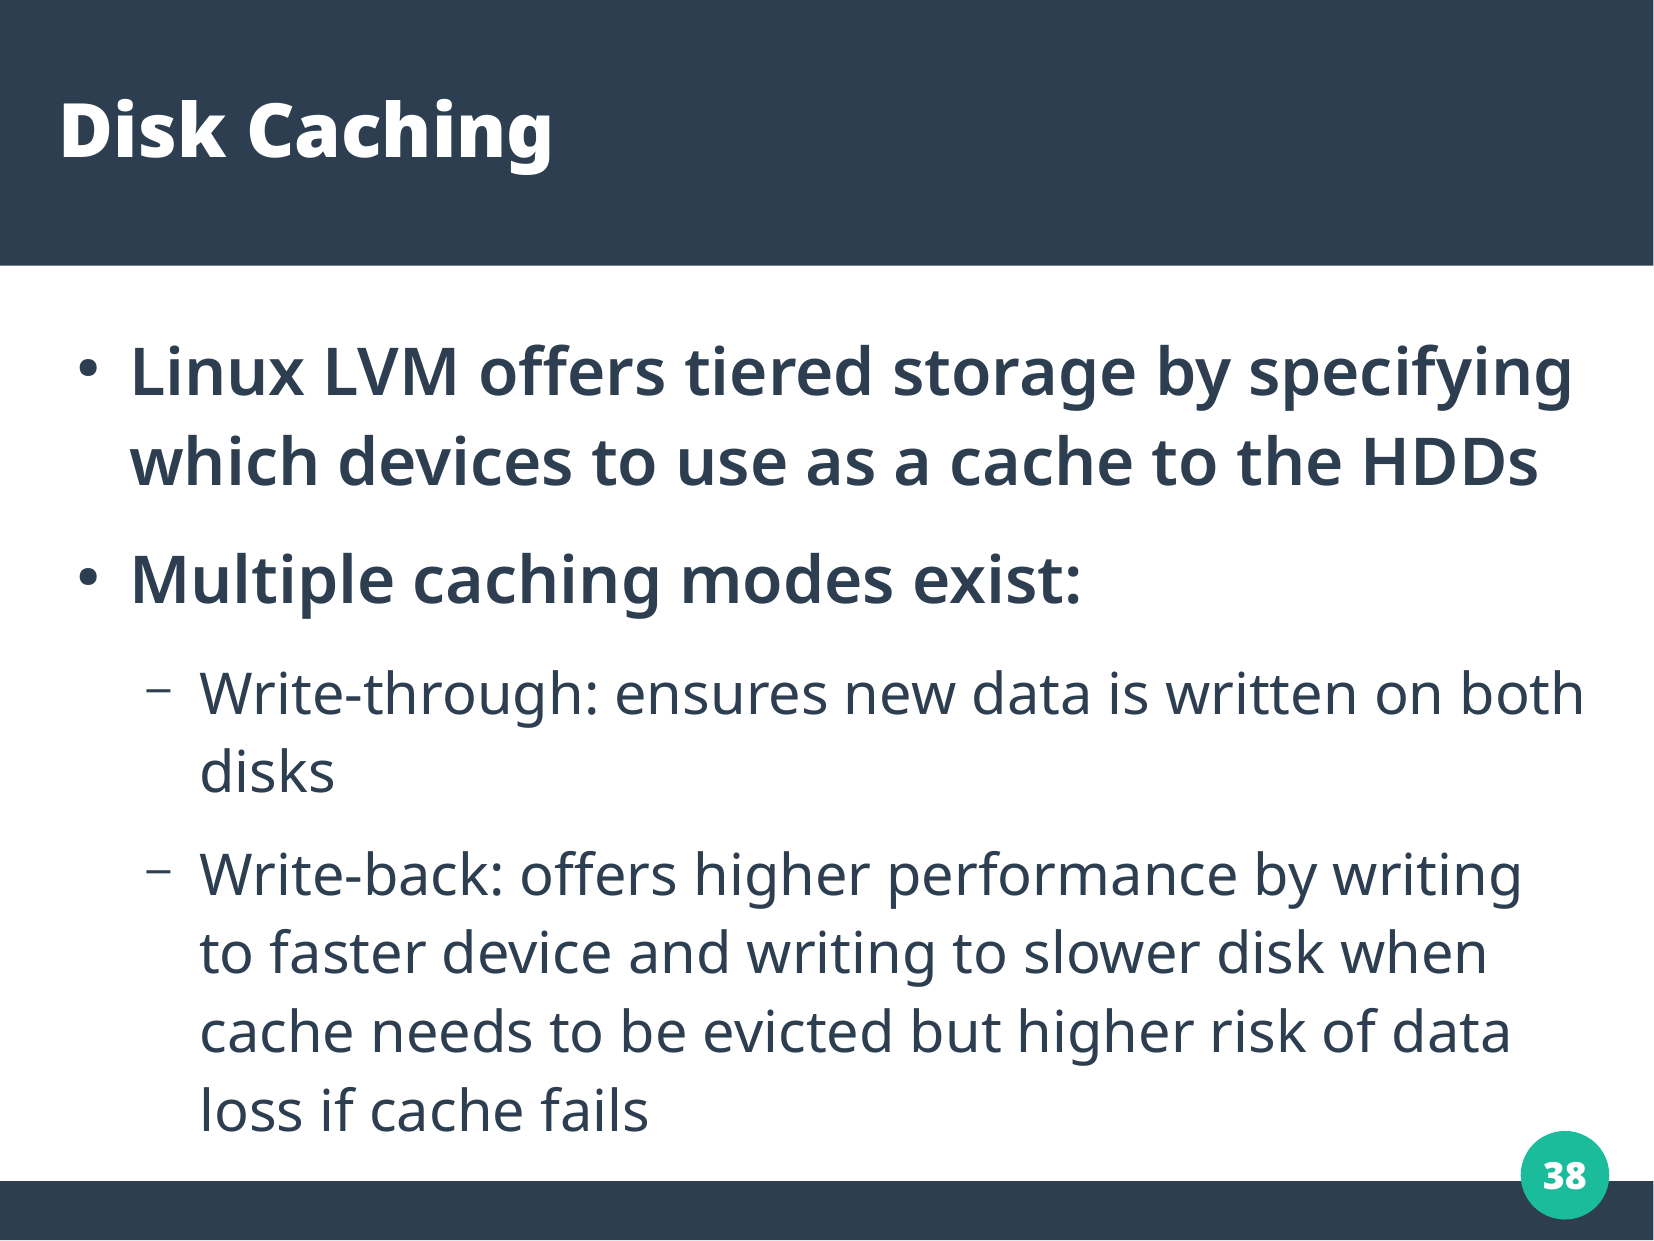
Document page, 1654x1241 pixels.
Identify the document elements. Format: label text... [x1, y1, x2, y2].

list Linux LVM offers tiered storage by specifying which devices to use as a cache to the HDDs Multiple caching modes exist: Write-through: ensures new data is written on both disks Write-back: offers higher performance by writing to faster device and writing to slower disk when cache needs to be evicted but higher risk of data loss if cache fails [59, 324, 1595, 1152]
title Disk Caching [59, 49, 1595, 207]
